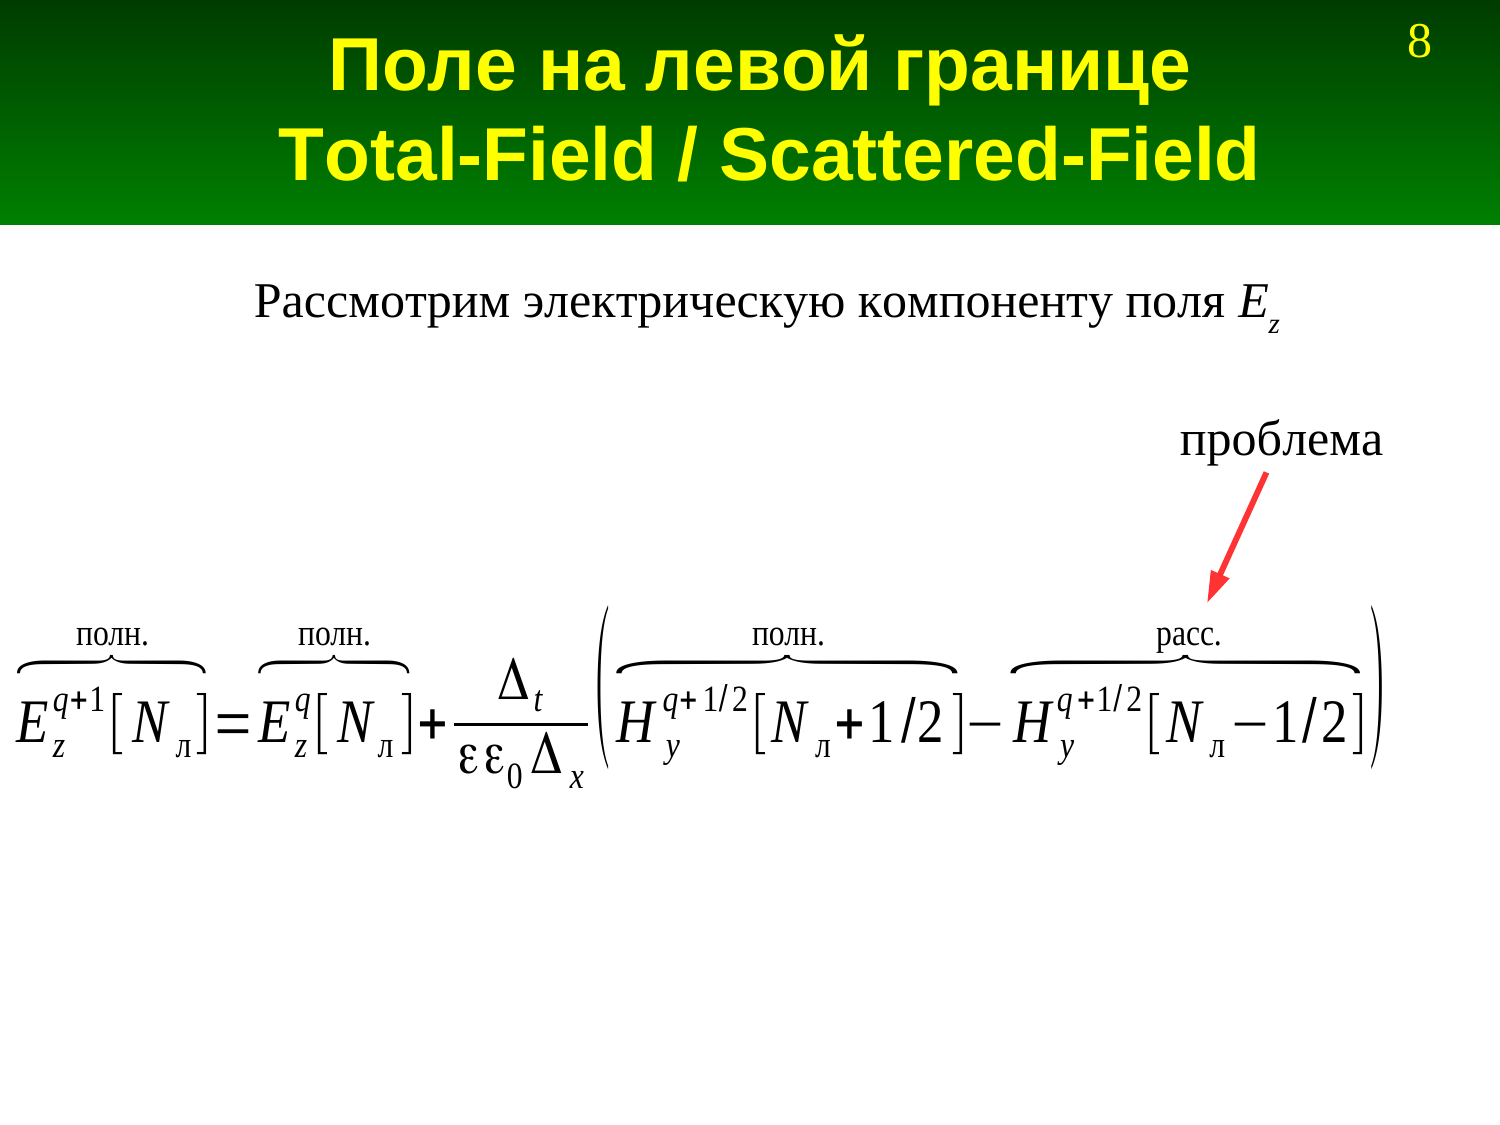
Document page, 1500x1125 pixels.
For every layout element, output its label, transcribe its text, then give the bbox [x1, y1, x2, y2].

text_box Рассмотрим электрическую компоненту поля Ez [239, 259, 1295, 347]
text_box проблема [1165, 397, 1399, 473]
title Поле на левой границе Total-Field / Scattered-Field [100, 7, 1441, 204]
chart [0, 602, 1400, 798]
